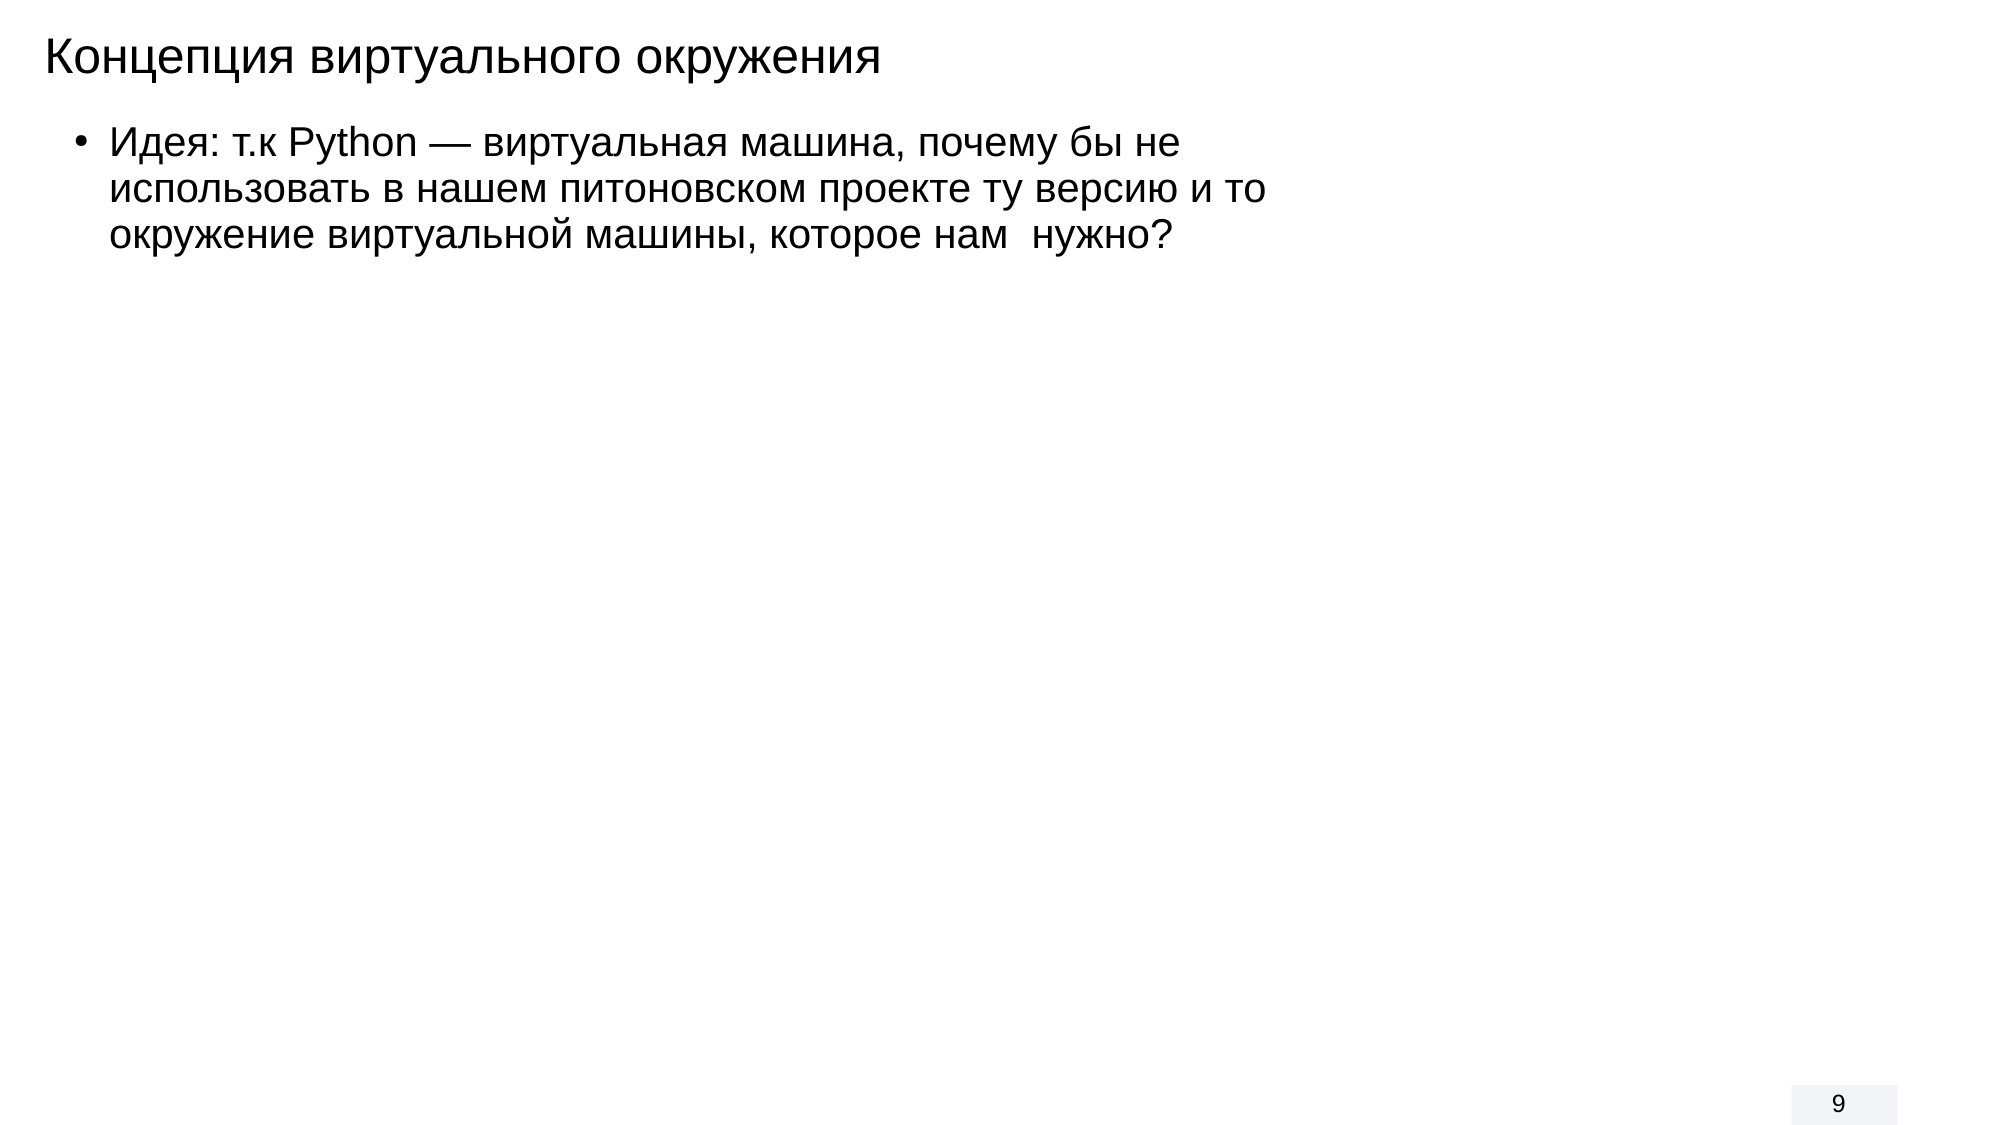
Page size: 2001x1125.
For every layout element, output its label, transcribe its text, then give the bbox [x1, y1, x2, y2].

text_box Концепция виртуального окружения [29, 21, 1595, 92]
text_box Идея: т.к Python — виртуальная машина, почему бы не использовать в нашем питоновском проекте ту версию и то окружение виртуальной машины, которое нам нужно? [59, 110, 1388, 502]
text_box <number> [1817, 1082, 1961, 1125]
